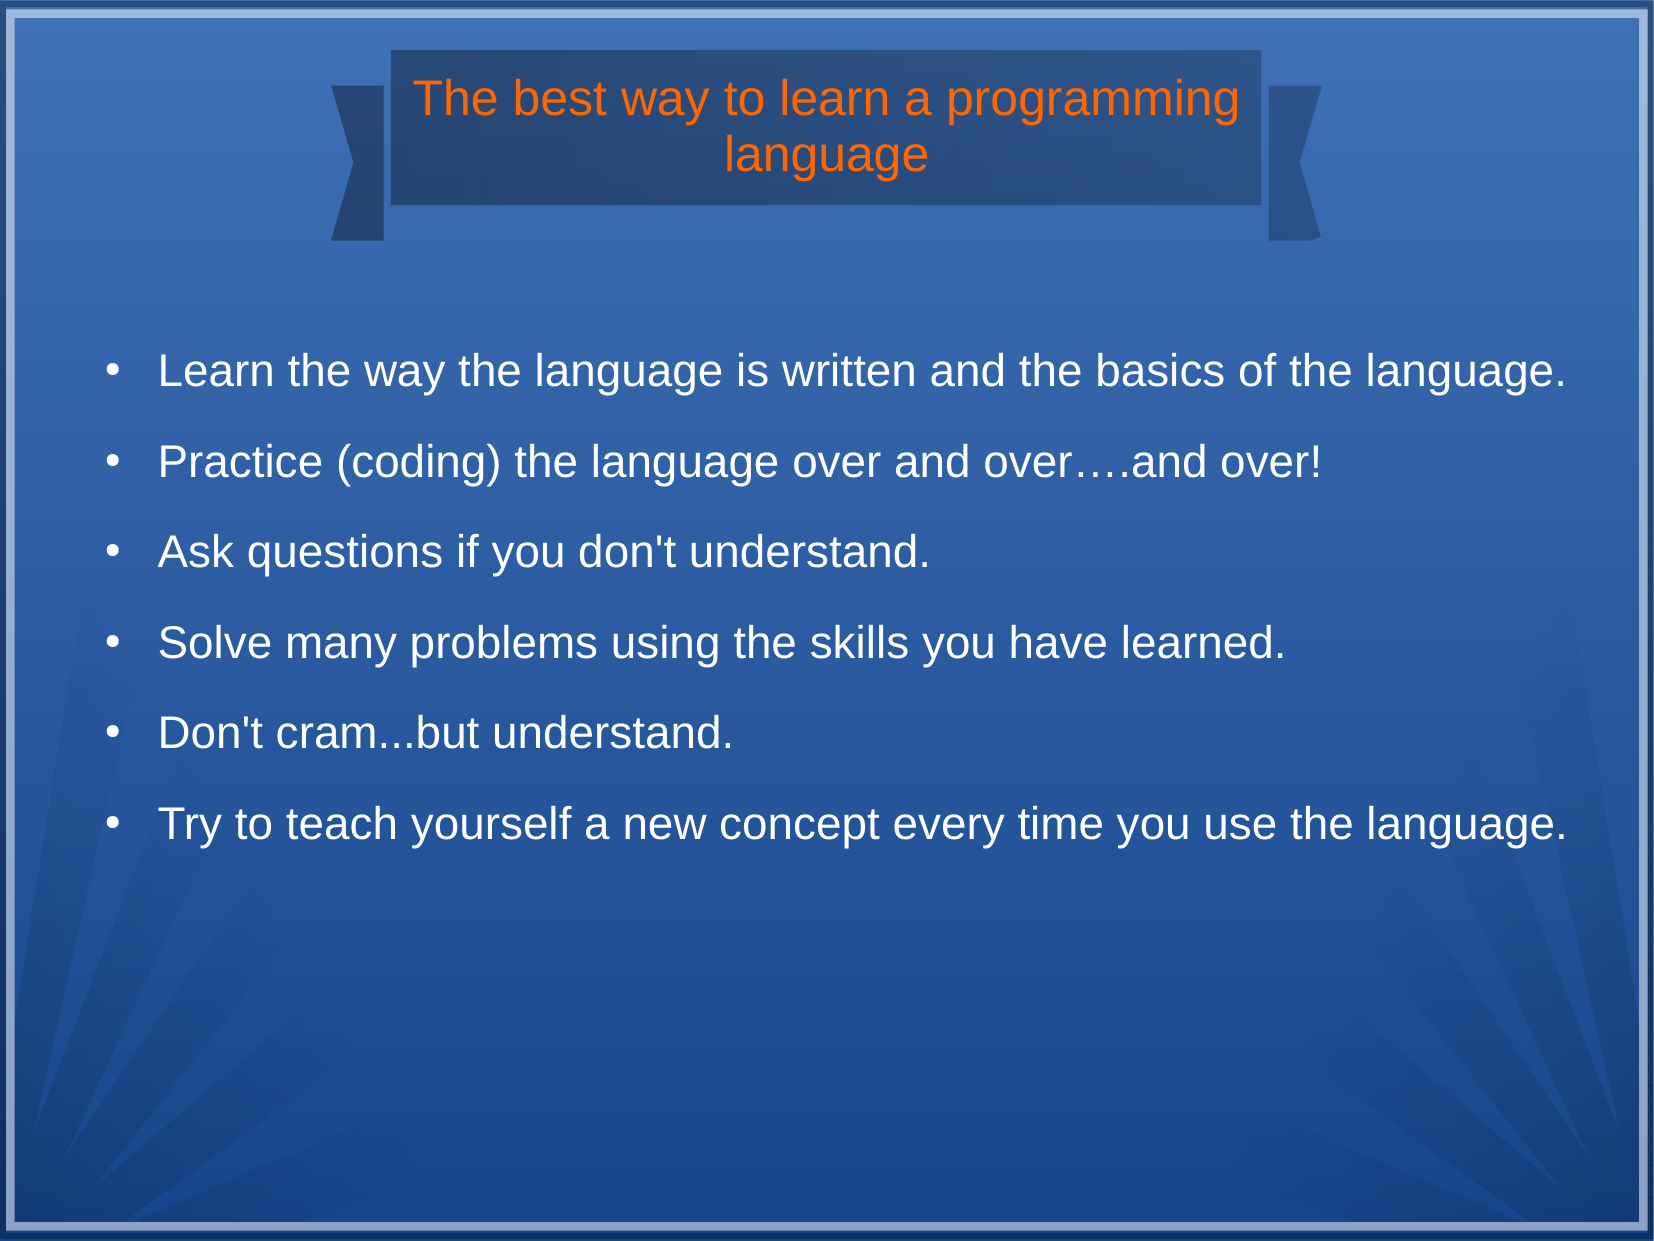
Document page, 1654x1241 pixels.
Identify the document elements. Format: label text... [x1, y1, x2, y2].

title The best way to learn a programming language [389, 47, 1264, 205]
list Learn the way the language is written and the basics of the language. Practice (coding) the language over and over….and over! Ask questions if you don't understand. Solve many problems using the skills you have learned. Don't cram...but understand. Try to teach yourself a new concept every time you use the language. [86, 345, 1576, 1241]
